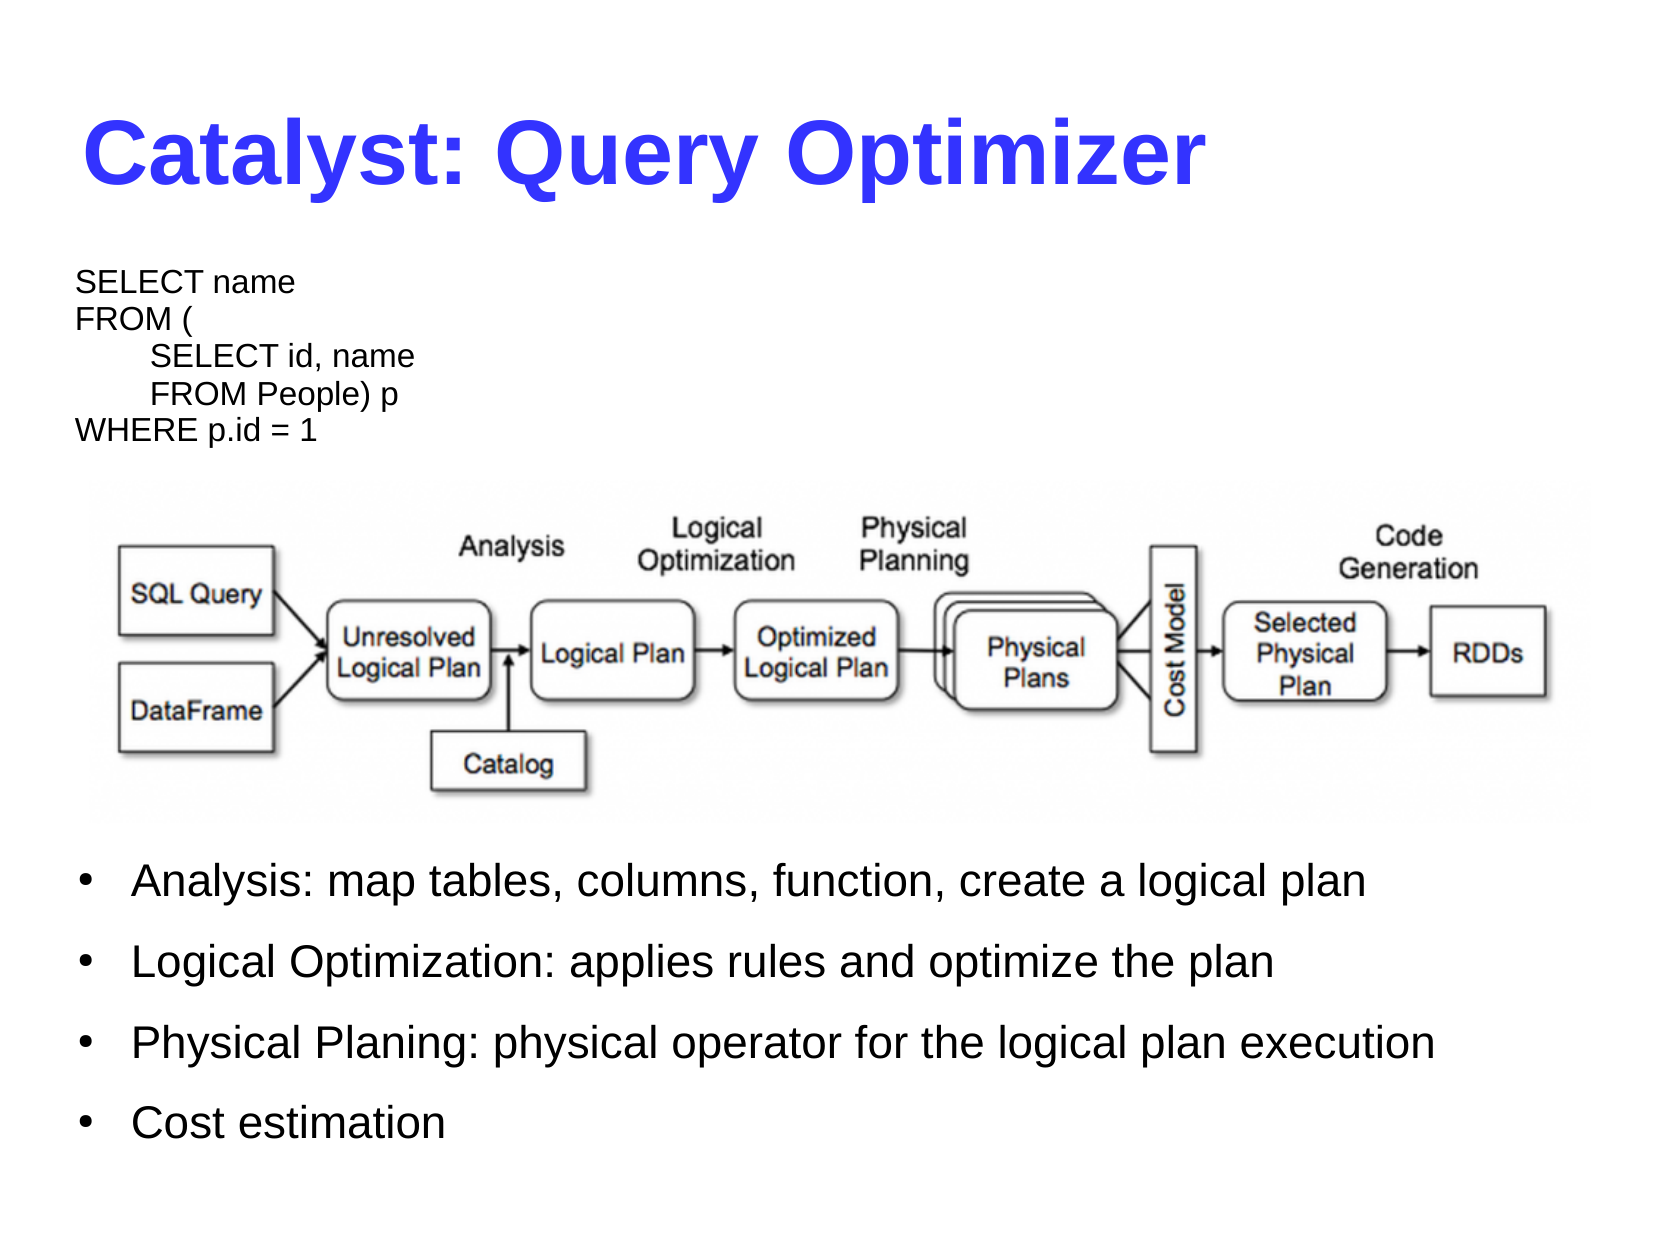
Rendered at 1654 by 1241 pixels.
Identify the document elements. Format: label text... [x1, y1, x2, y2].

text_box SELECT name FROM ( SELECT id, name FROM People) p WHERE p.id = 1 [60, 256, 451, 481]
picture [89, 480, 1591, 826]
title Catalyst: Query Optimizer [82, 49, 1571, 257]
list Analysis: map tables, columns, function, create a logical plan Logical Optimization: applies rules and optimize the plan Physical Planing: physical operator for the logical plan execution Cost estimation [60, 855, 1538, 1201]
